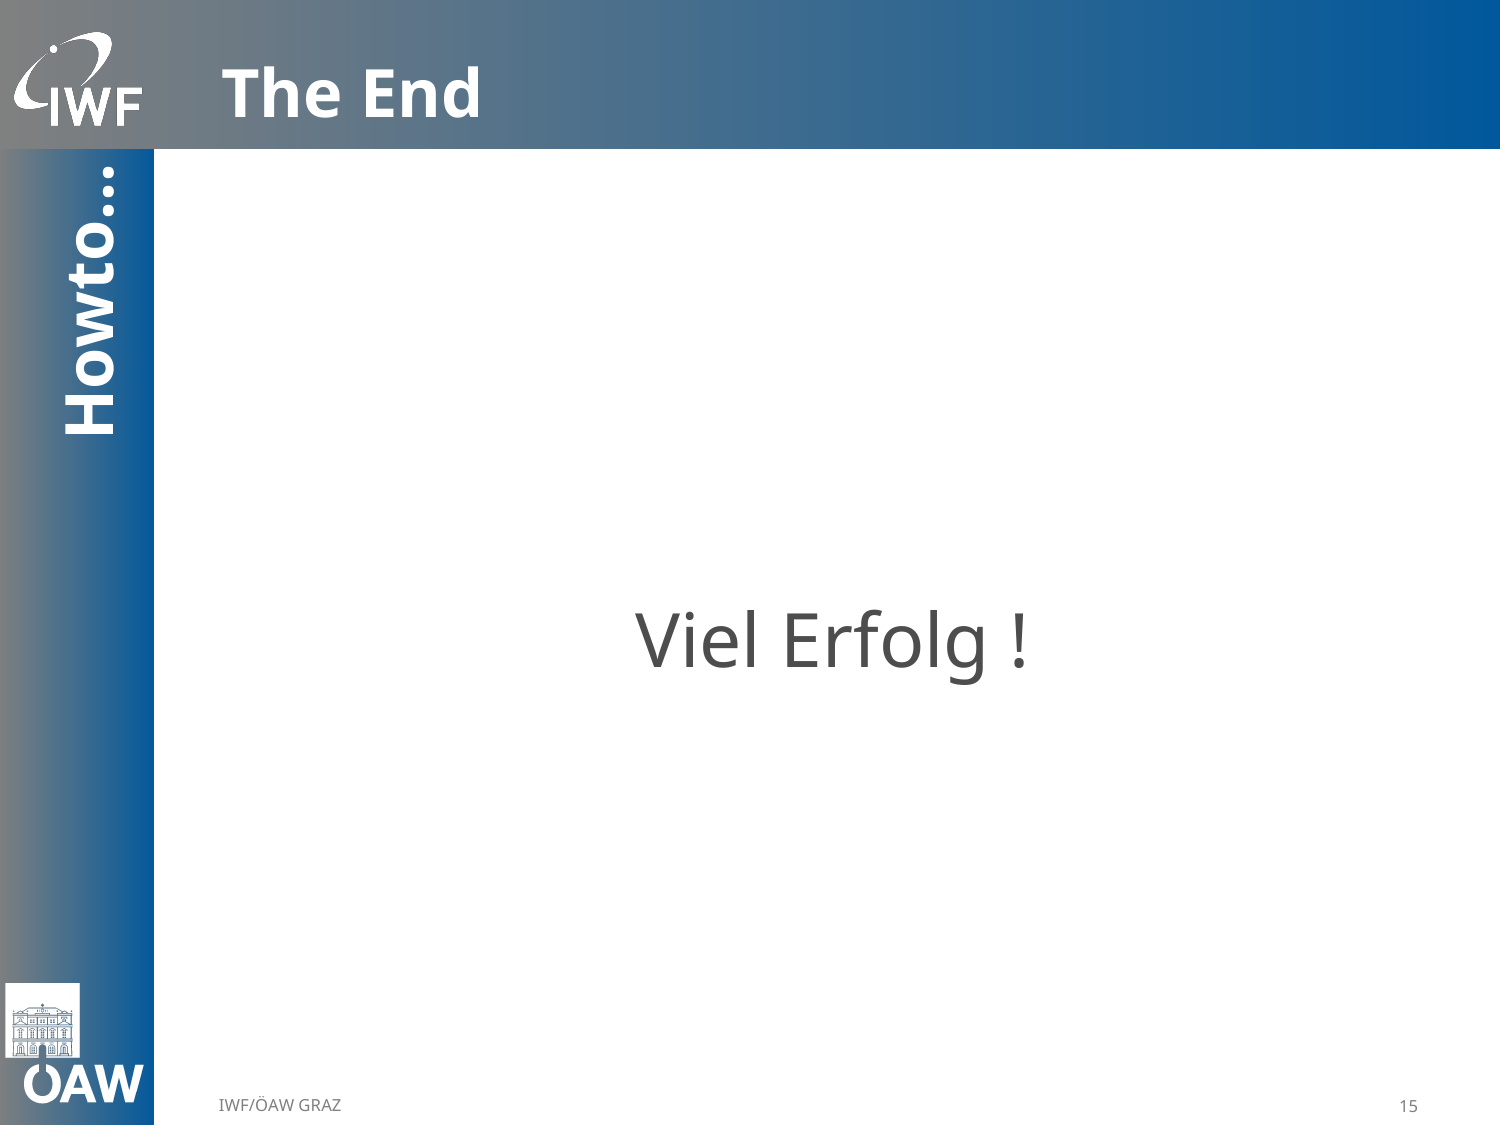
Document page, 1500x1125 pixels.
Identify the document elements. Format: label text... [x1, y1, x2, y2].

picture [5, 983, 154, 1105]
text_box Howto... [29, 148, 154, 959]
title The End [206, 16, 1459, 176]
picture [8, 32, 154, 132]
subtitle Viel Erfolg ! [206, 184, 1459, 1083]
